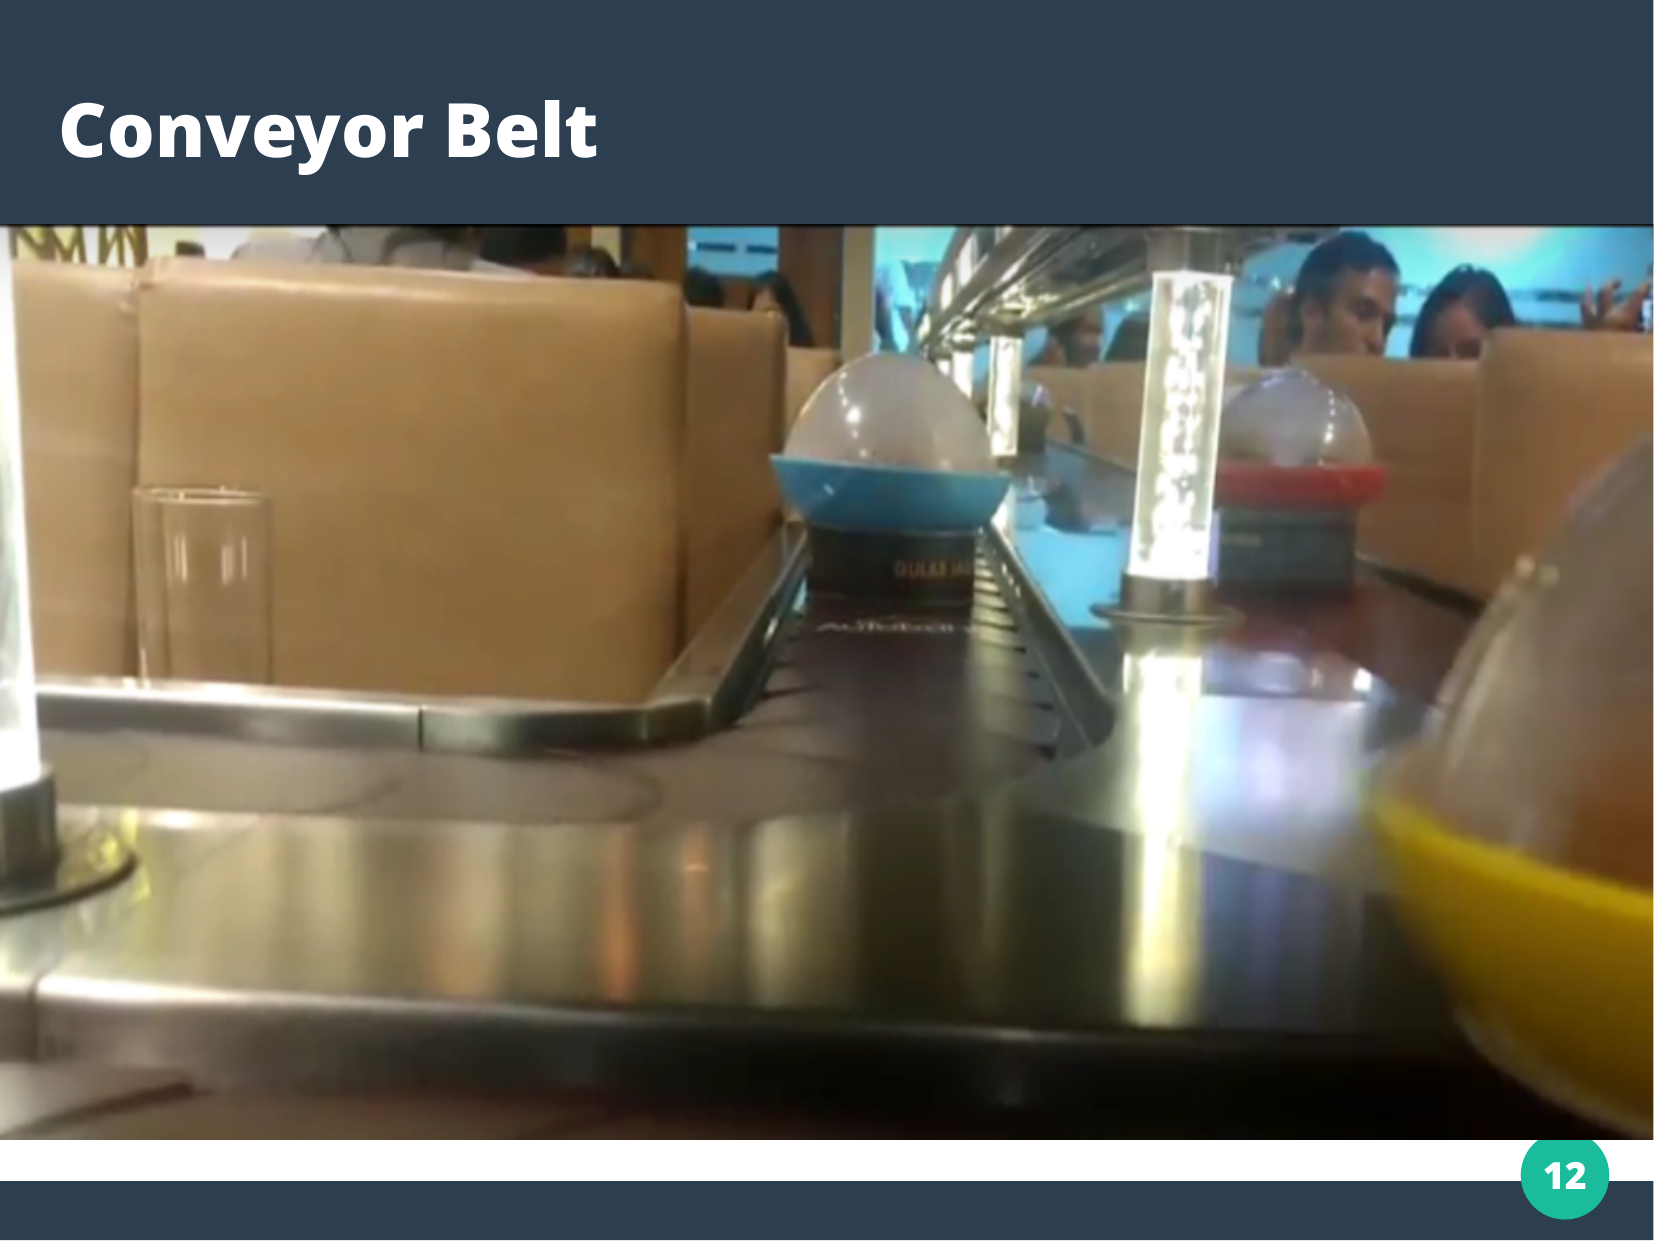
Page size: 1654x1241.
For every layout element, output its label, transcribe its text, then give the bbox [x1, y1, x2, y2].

picture [0, 224, 1654, 1141]
title Conveyor Belt [59, 49, 1595, 207]
